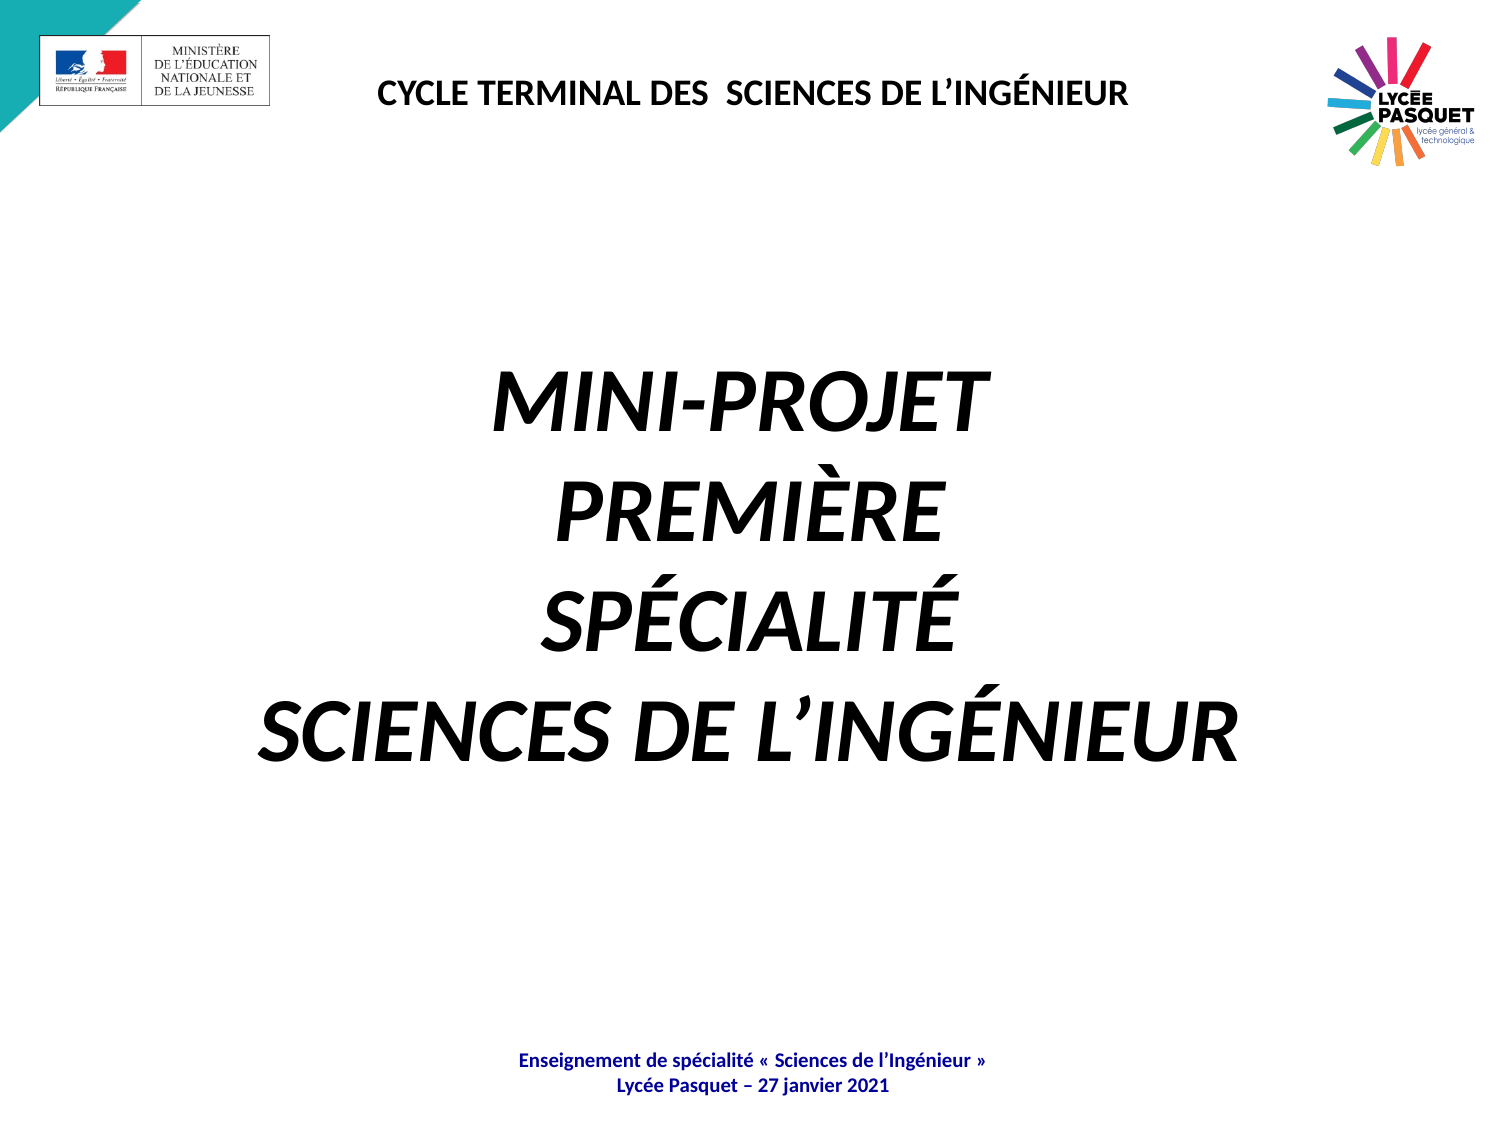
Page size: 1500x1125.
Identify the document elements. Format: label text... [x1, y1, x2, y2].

text_box CYCLE TERMINAL DES SCIENCES DE L’INGÉNIEUR [147, 60, 1360, 121]
picture [39, 35, 270, 106]
text_box MINI-PROJET PREMIÈRE SPÉCIALITÉ SCIENCES DE L’INGÉNIEUR [0, 332, 1500, 788]
picture [1325, 26, 1477, 178]
